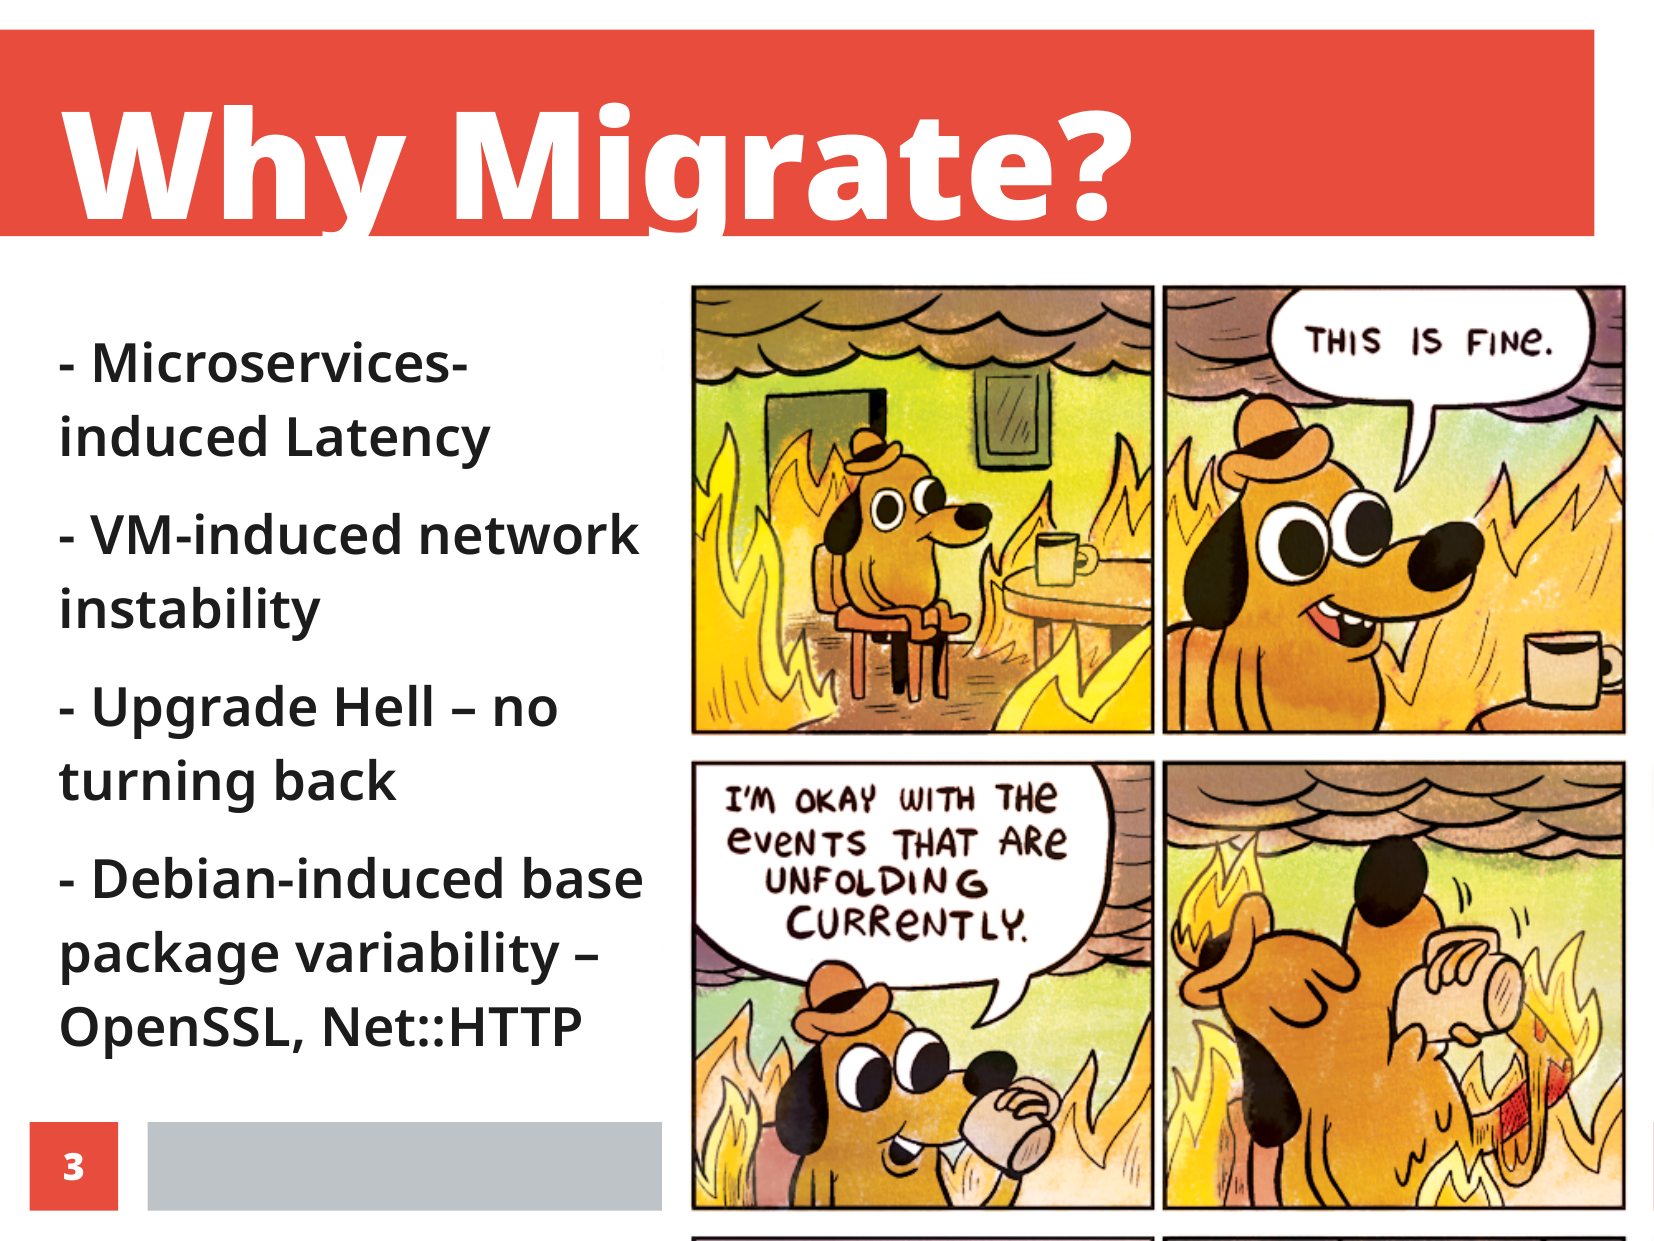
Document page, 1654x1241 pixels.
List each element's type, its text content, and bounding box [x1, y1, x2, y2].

list - Microservices-induced Latency - VM-induced network instability - Upgrade Hell – no turning back - Debian-induced base package variability – OpenSSL, Net::HTTP [59, 324, 662, 1093]
picture [662, 251, 1654, 1241]
title Why Migrate? [59, 59, 1595, 207]
